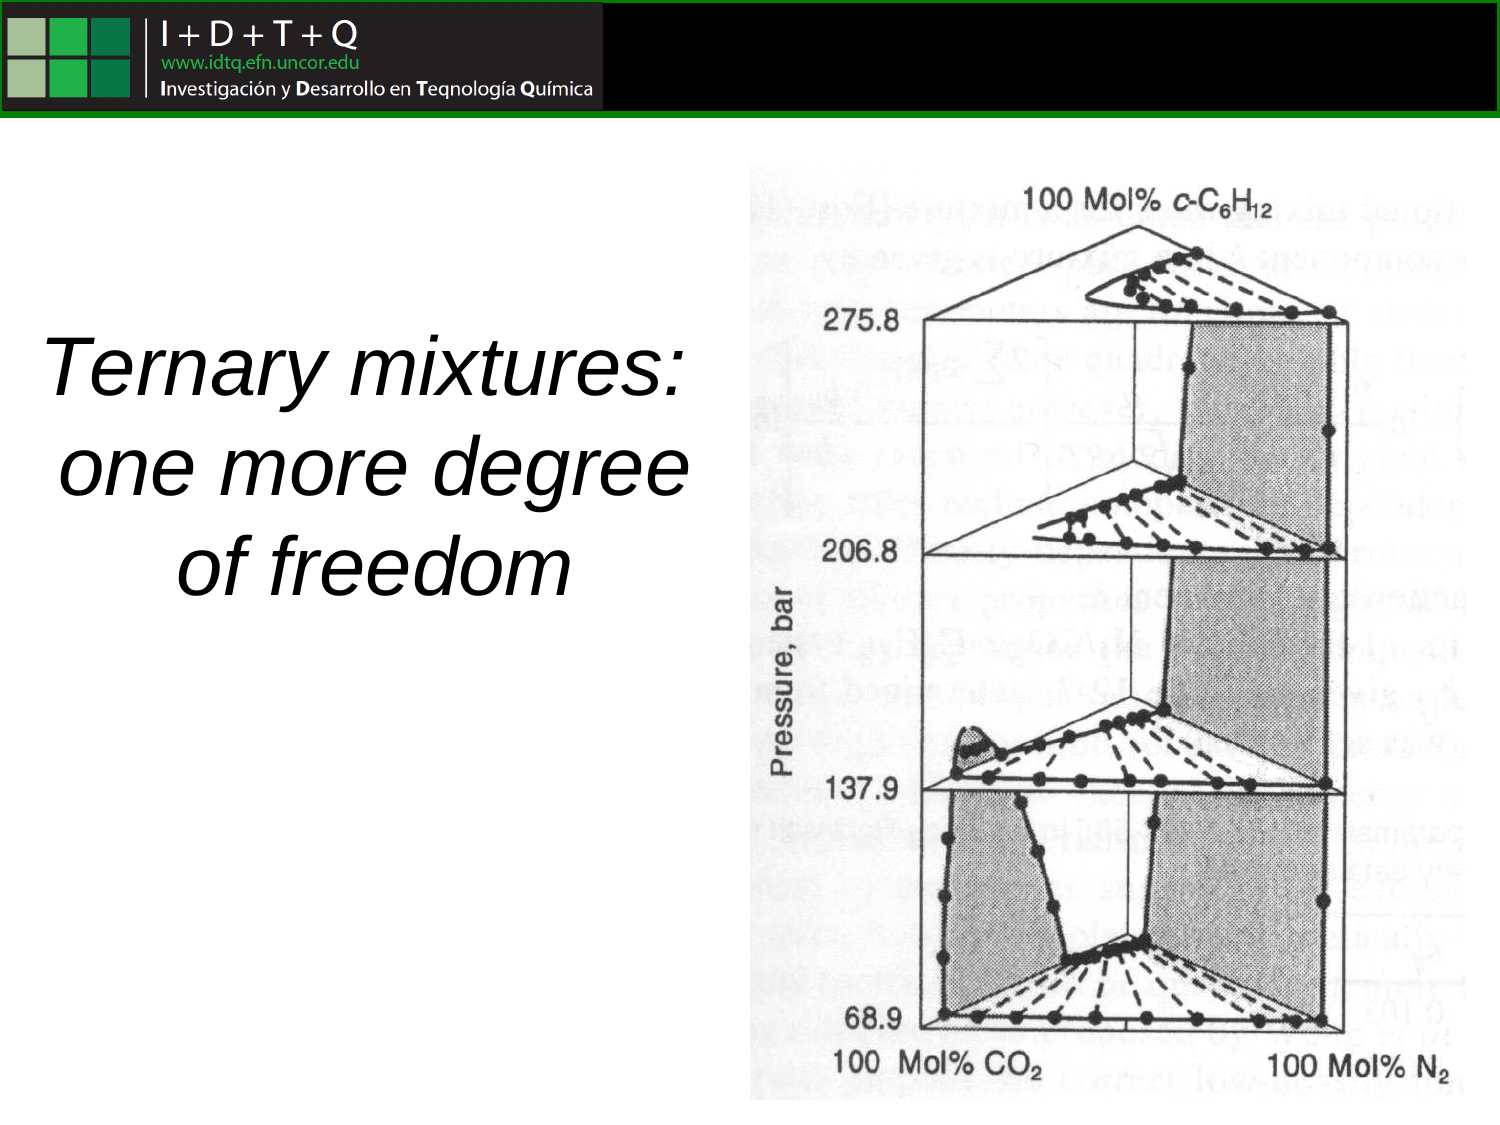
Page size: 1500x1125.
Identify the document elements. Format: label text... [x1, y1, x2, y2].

picture [2, 2, 603, 110]
picture [750, 162, 1466, 1102]
title Ternary mixtures: one more degree of freedom [0, 212, 750, 713]
